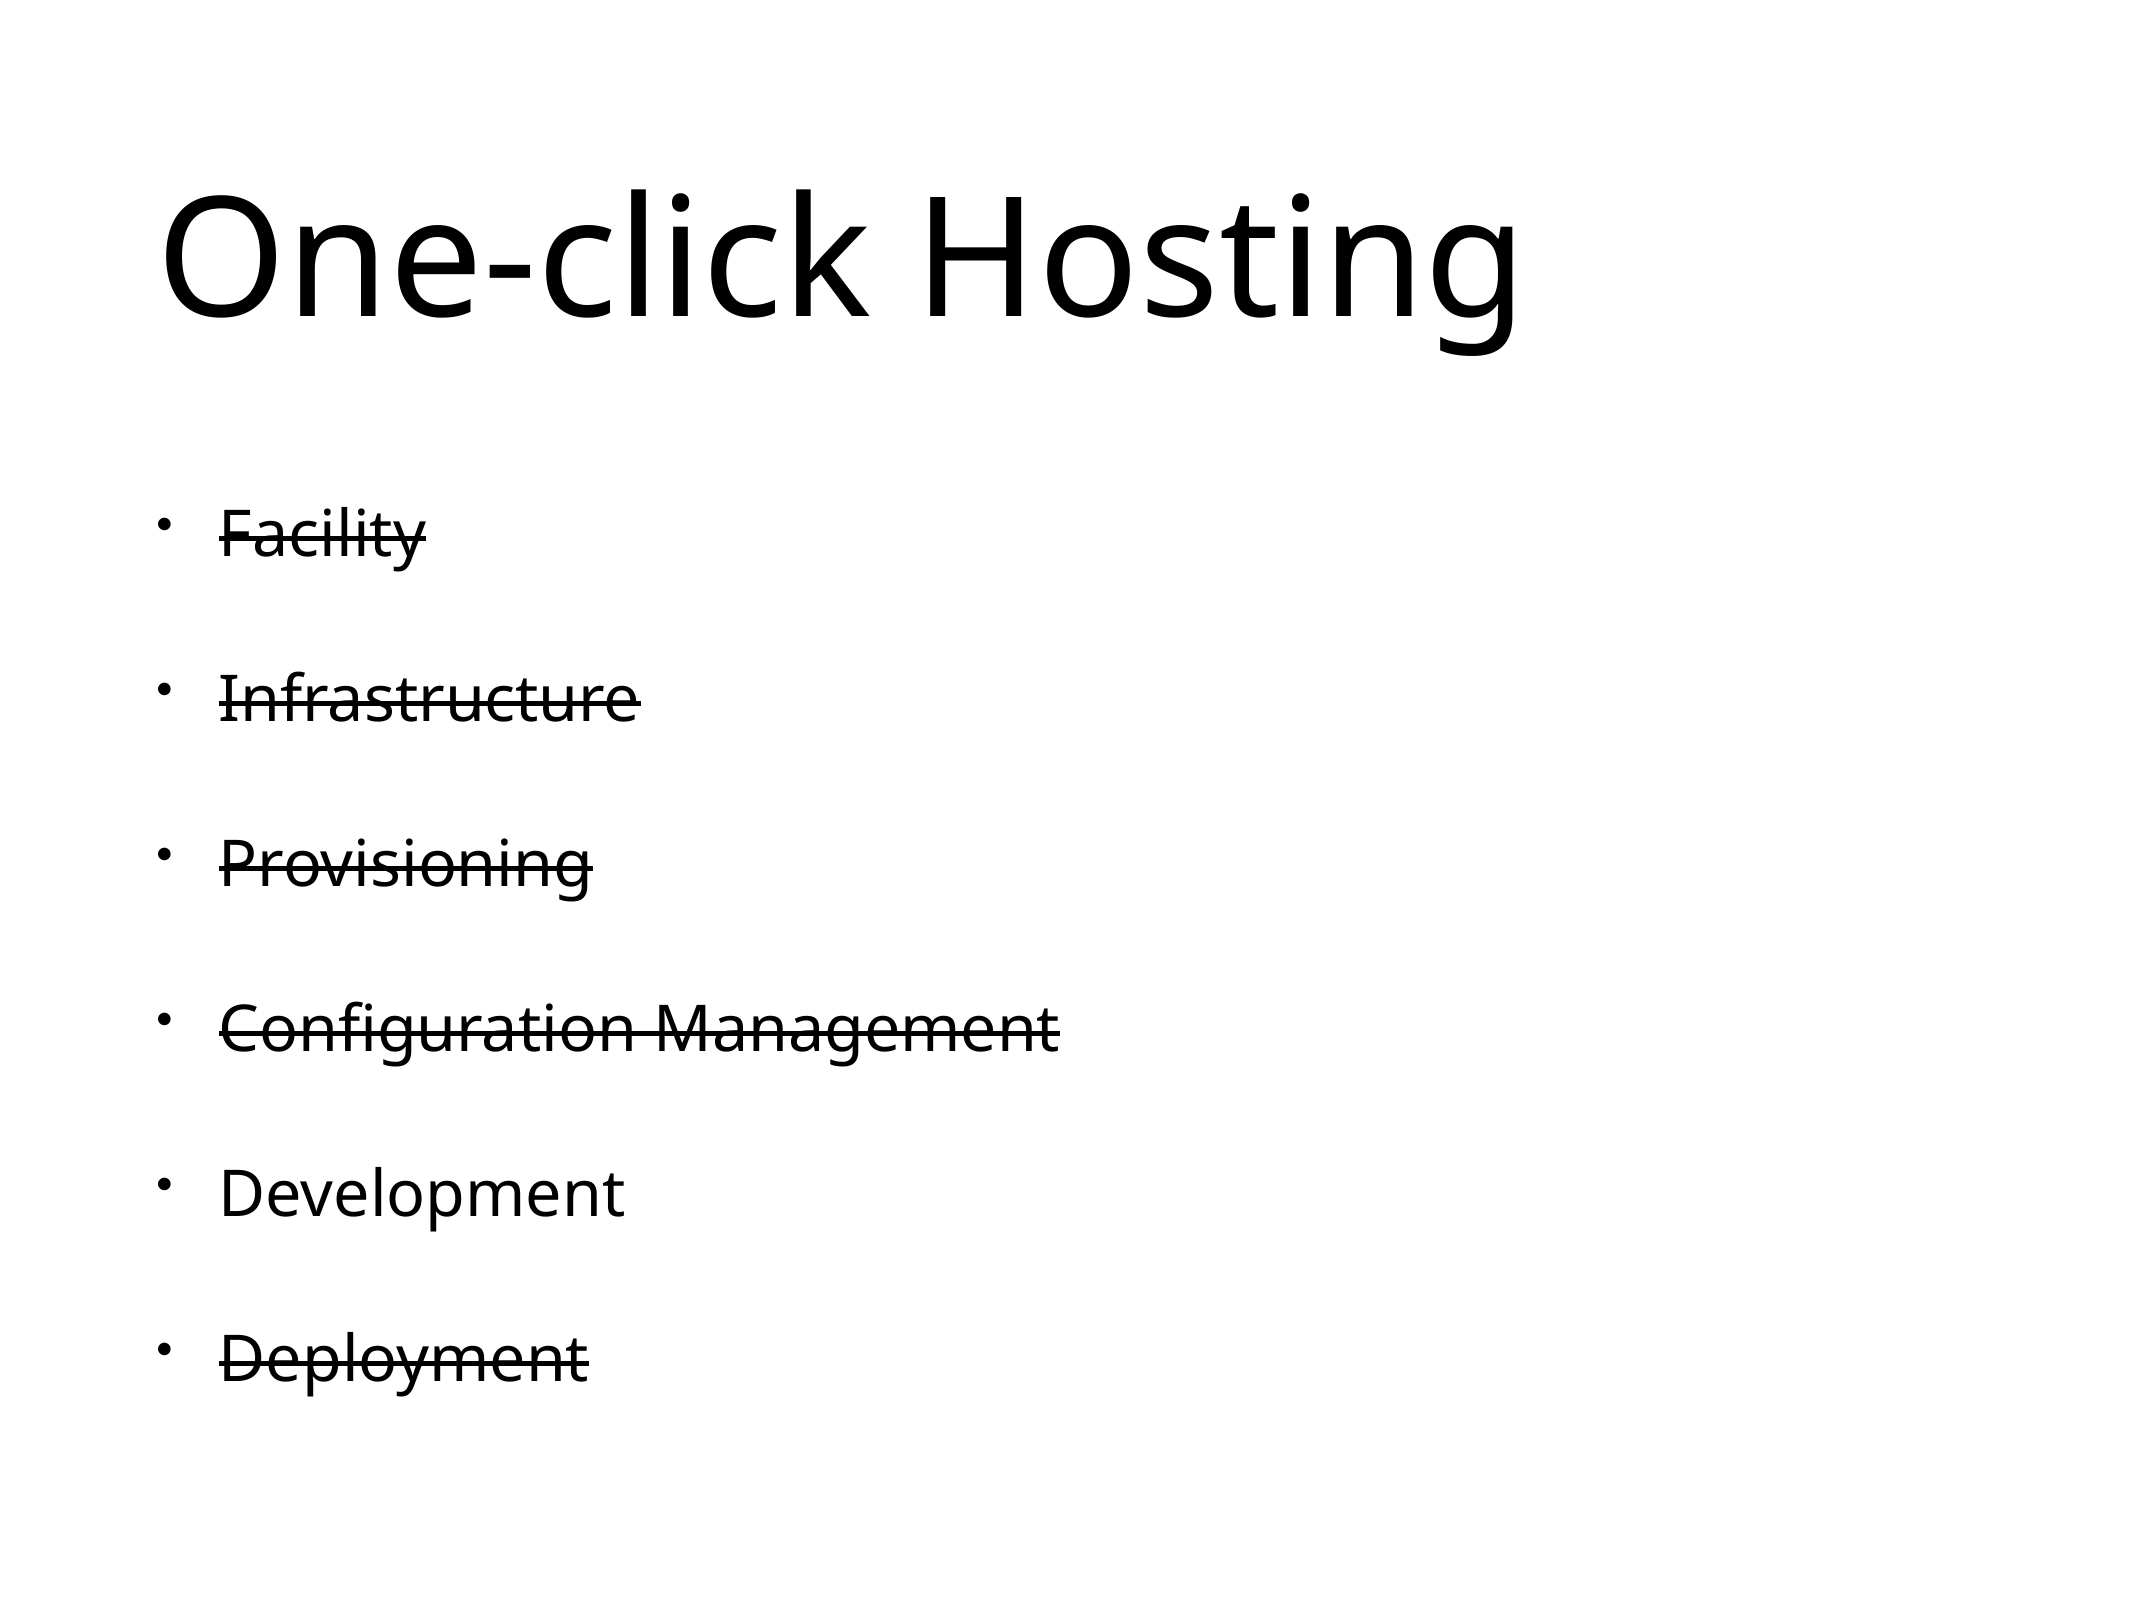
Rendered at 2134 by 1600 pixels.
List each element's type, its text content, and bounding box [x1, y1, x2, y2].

list Facility Infrastructure Provisioning Configuration Management Development Deployment [156, 427, 1978, 1459]
title One-click Hosting [156, 72, 1978, 427]
